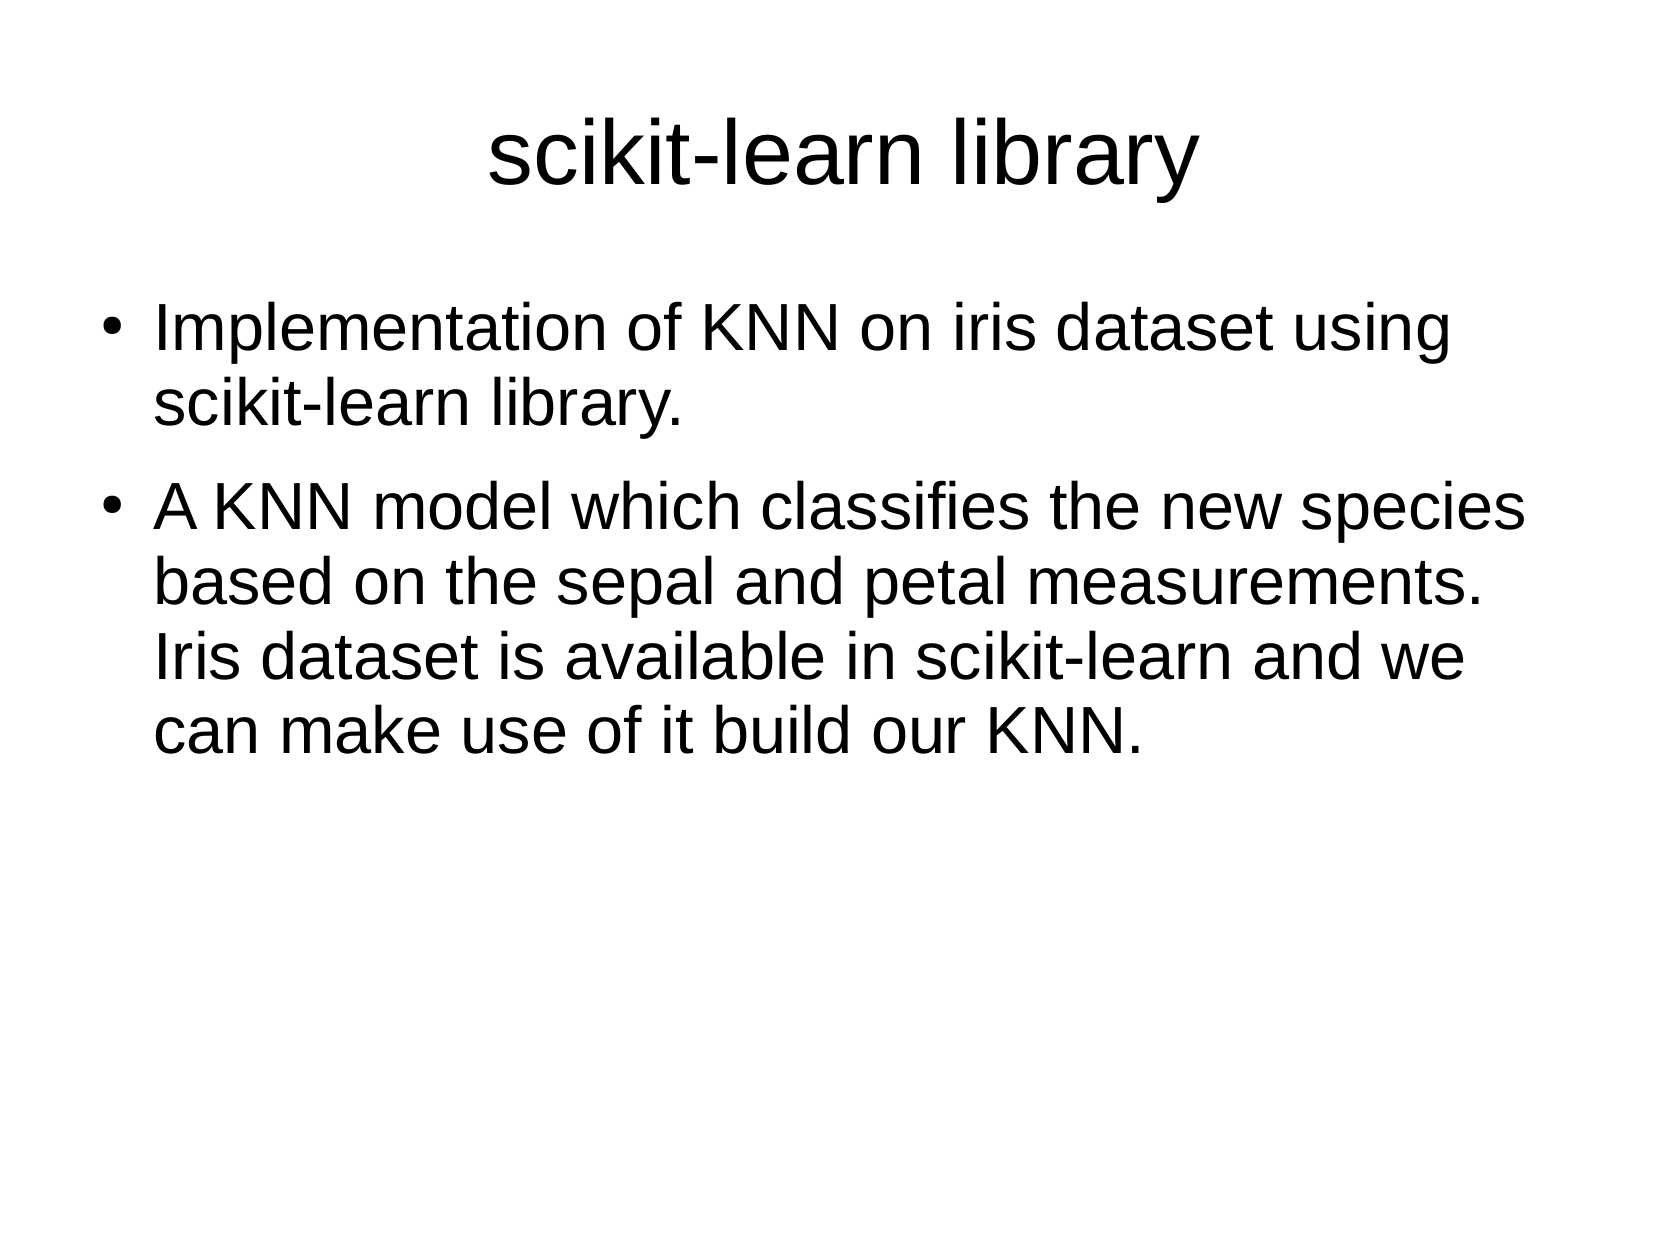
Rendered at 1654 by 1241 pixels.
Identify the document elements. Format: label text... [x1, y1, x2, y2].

list Implementation of KNN on iris dataset using scikit-learn library. A KNN model which classifies the new species based on the sepal and petal measurements. Iris dataset is available in scikit-learn and we can make use of it build our KNN. [82, 290, 1571, 1010]
title scikit-learn library [82, 49, 1571, 257]
